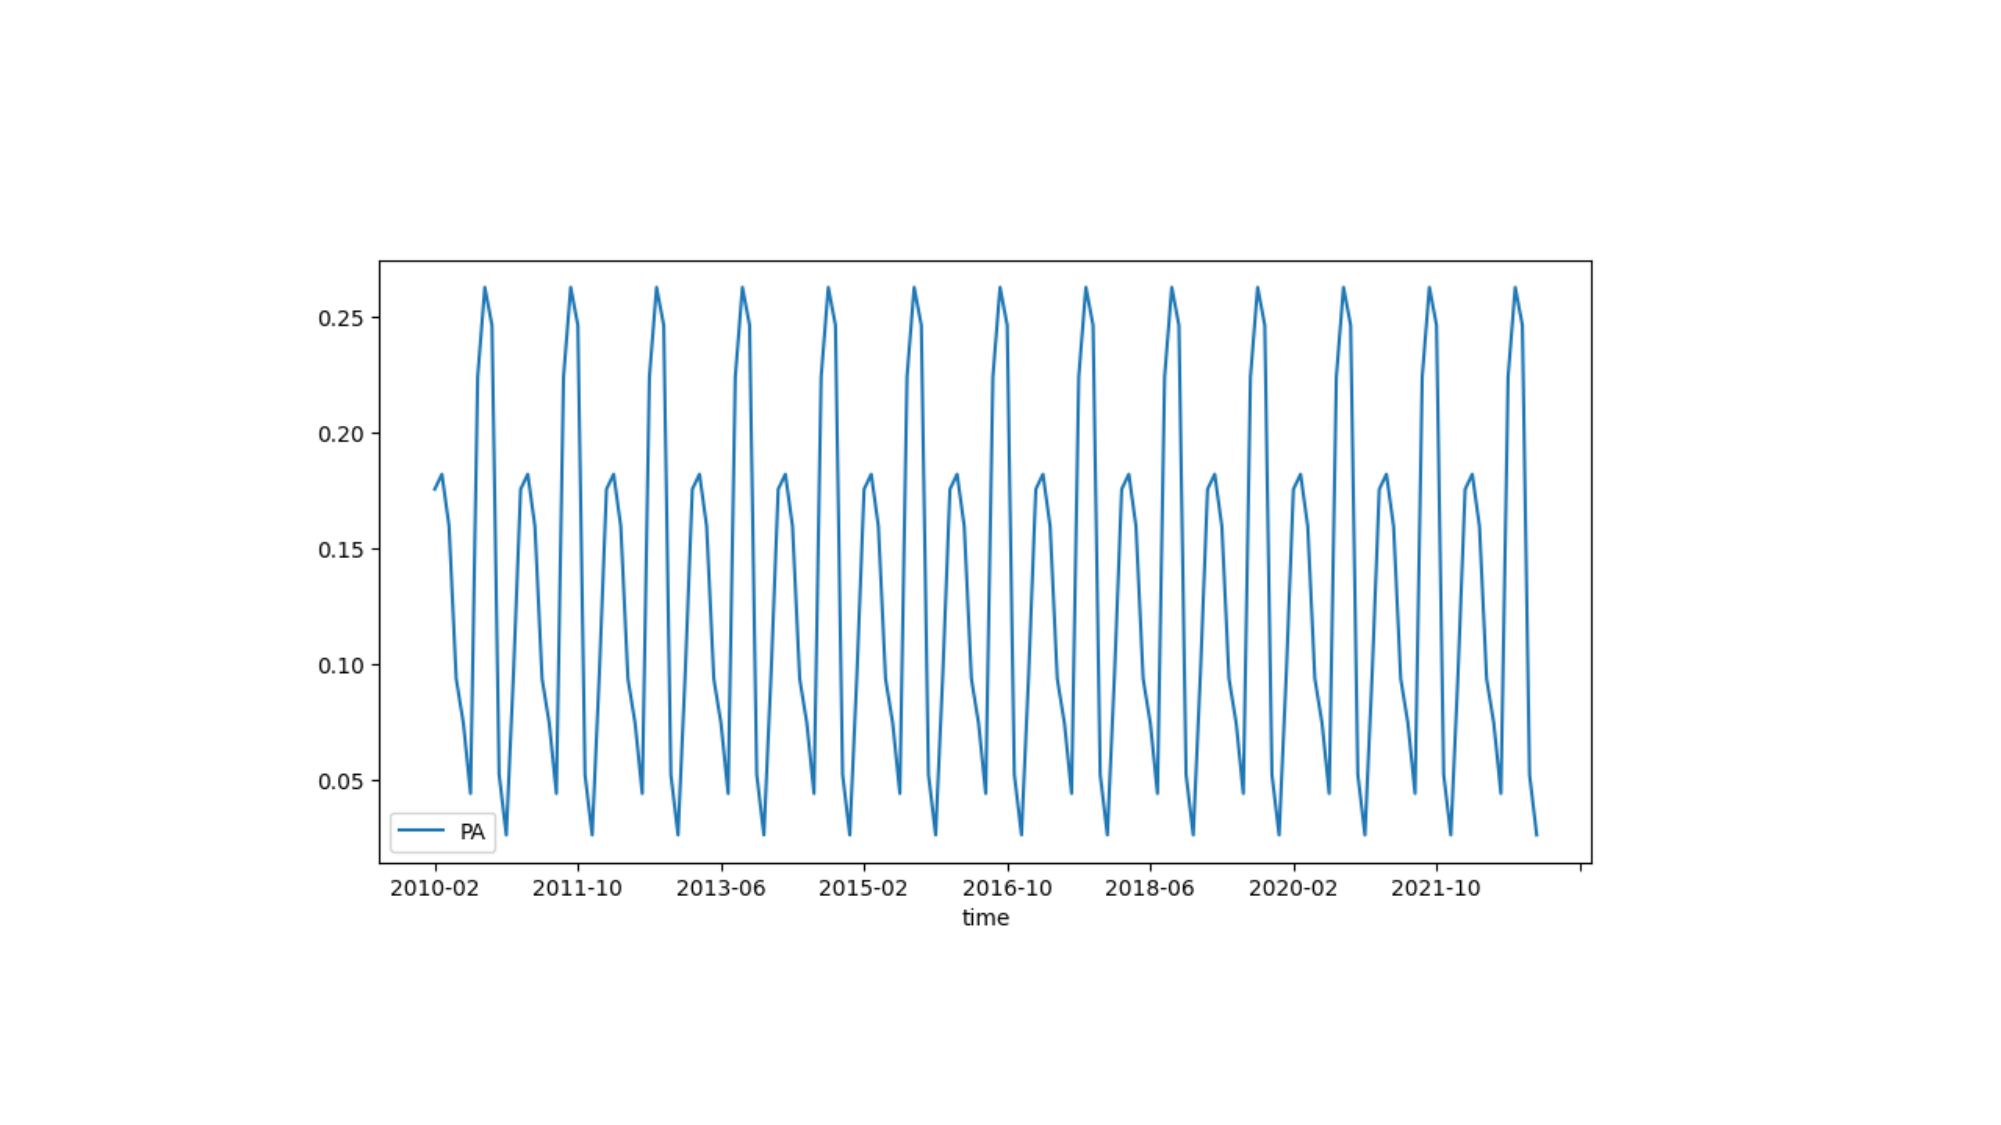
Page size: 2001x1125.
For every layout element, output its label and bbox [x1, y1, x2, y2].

picture [301, 245, 1607, 946]
